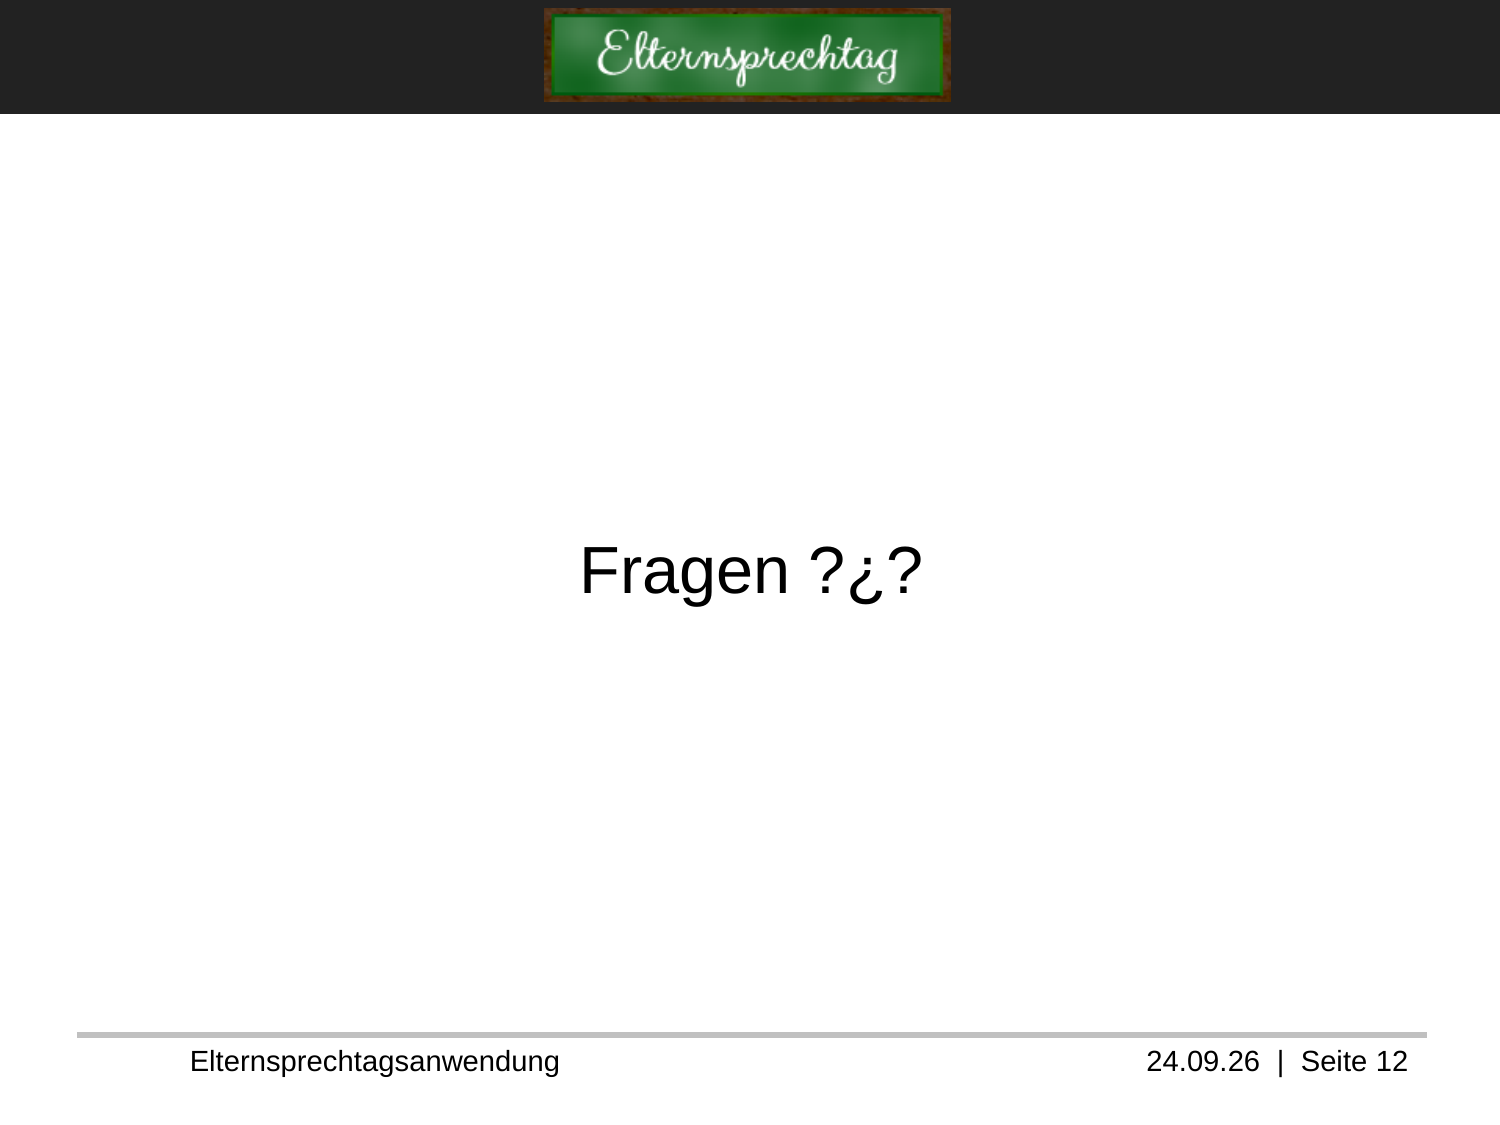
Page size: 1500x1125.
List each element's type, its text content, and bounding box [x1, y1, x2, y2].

subtitle Fragen ?¿? [76, 102, 1427, 1031]
picture [0, 0, 1500, 114]
